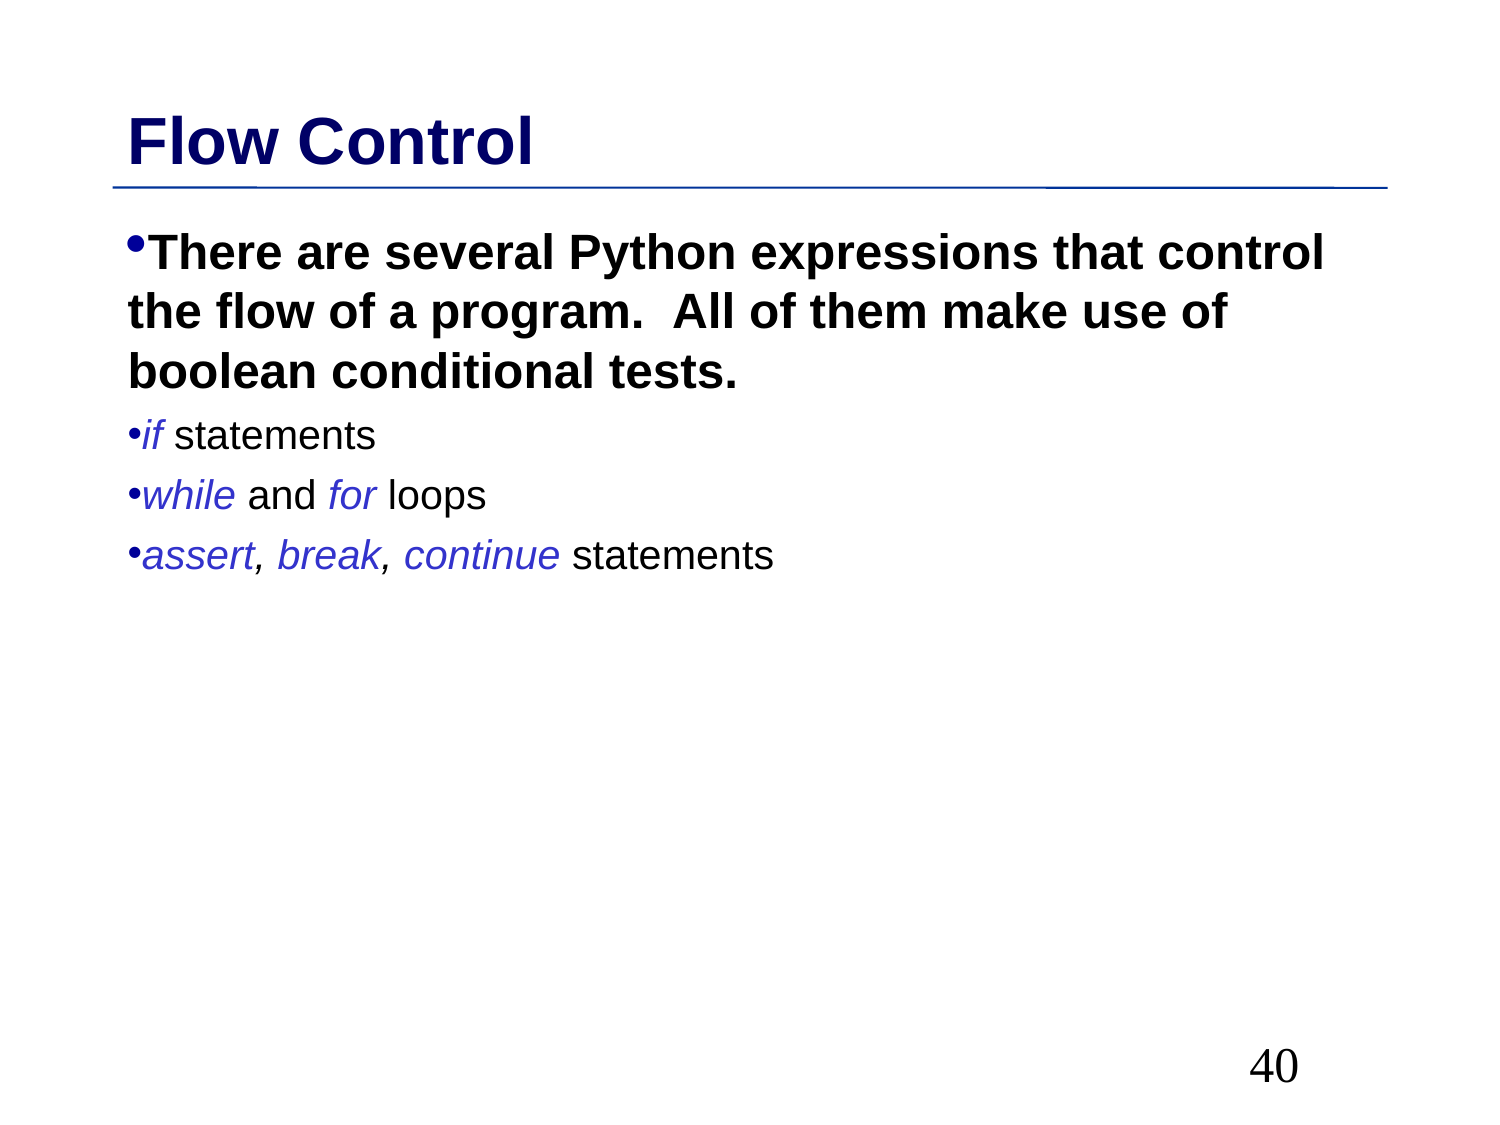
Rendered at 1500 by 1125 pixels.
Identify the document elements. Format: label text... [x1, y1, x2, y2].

list There are several Python expressions that control the flow of a program. All of them make use of boolean conditional tests. if statements while and for loops assert, break, continue statements [112, 212, 1388, 589]
text_box <number> [1074, 994, 1387, 1125]
title Flow Control [112, 89, 1388, 185]
